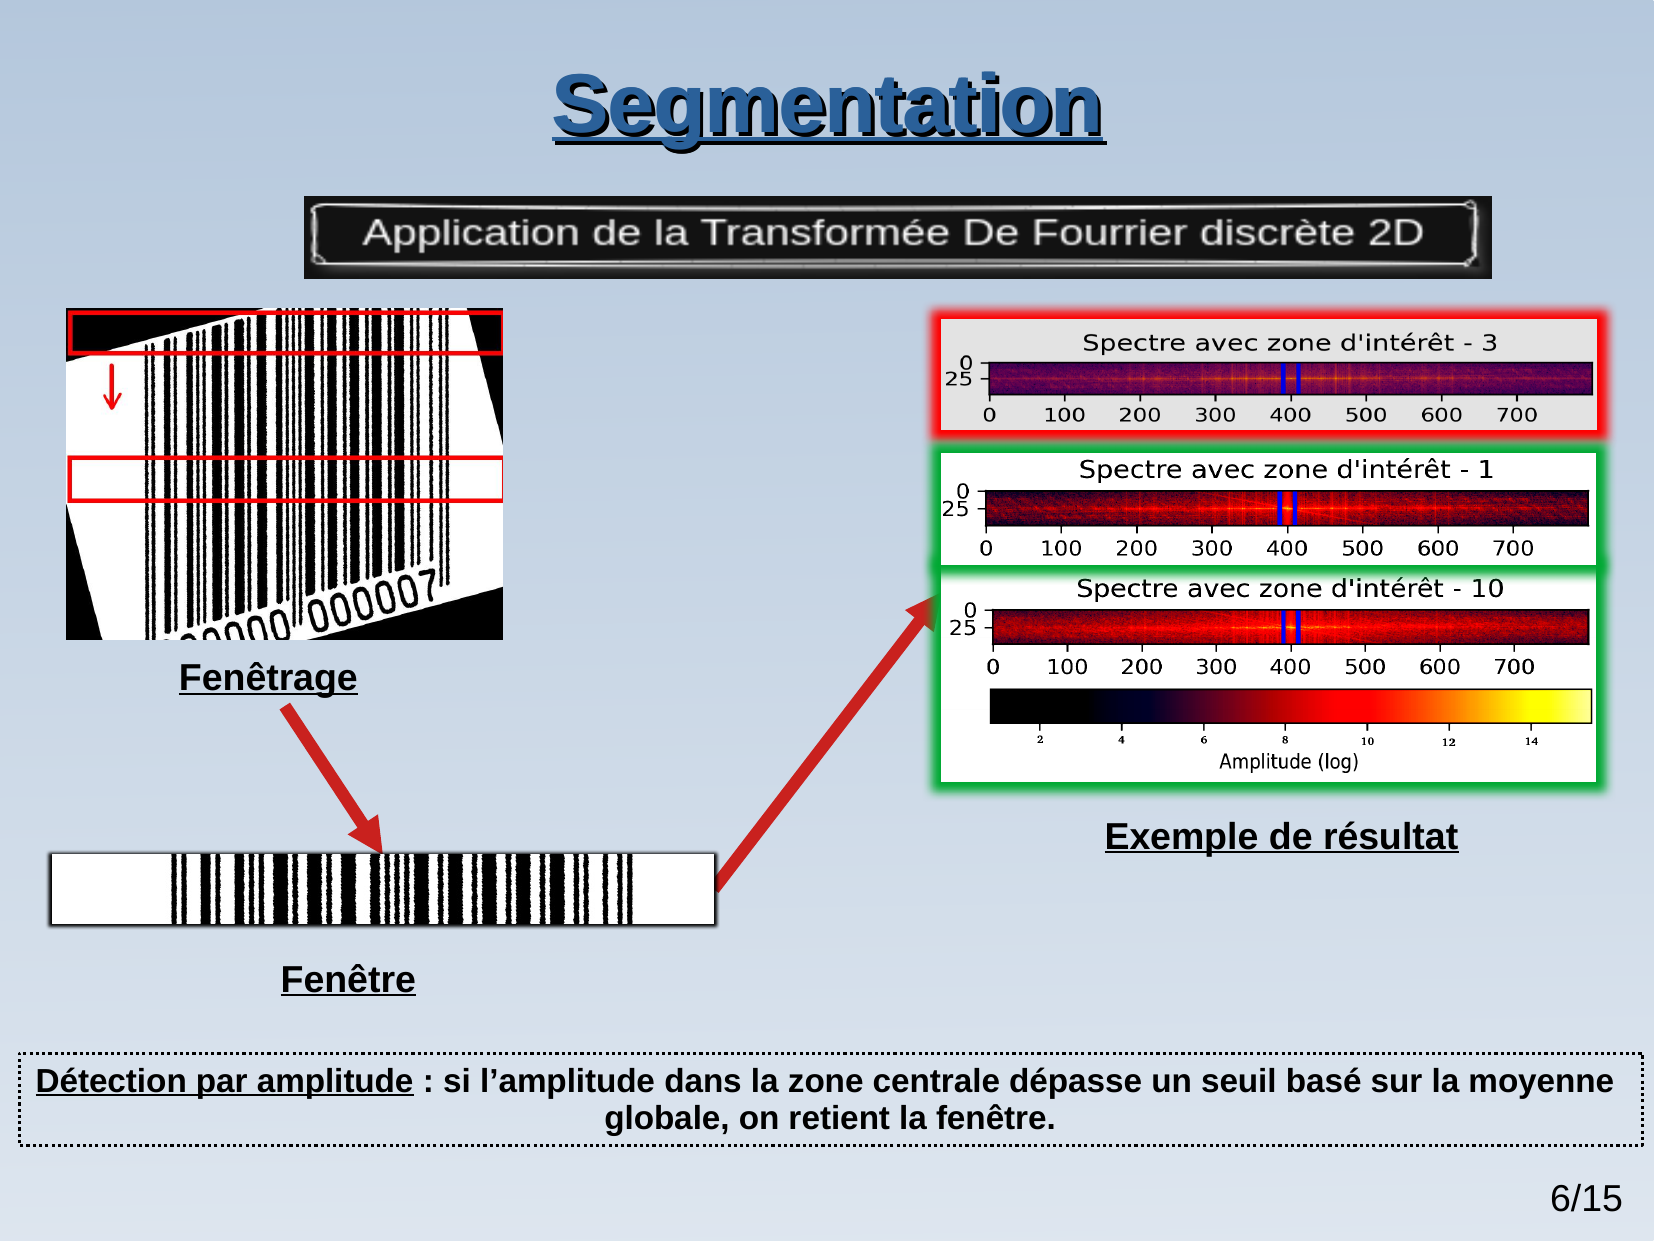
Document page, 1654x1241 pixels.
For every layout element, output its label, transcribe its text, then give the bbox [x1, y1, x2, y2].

picture [941, 453, 1596, 565]
title Segmentation [84, 0, 1573, 207]
picture [941, 319, 1597, 430]
text_box Fenêtrage [164, 649, 376, 707]
text_box Détection par amplitude : si l’amplitude dans la zone centrale dépasse un seuil basé sur la moyenne globale, on retient la fenêtre. [19, 1053, 1643, 1146]
text_box Exemple de résultat [1089, 807, 1474, 865]
text_box Fenêtre [265, 950, 431, 1008]
picture [66, 308, 503, 640]
picture [52, 854, 714, 924]
picture [941, 580, 1596, 782]
picture [304, 196, 1492, 279]
